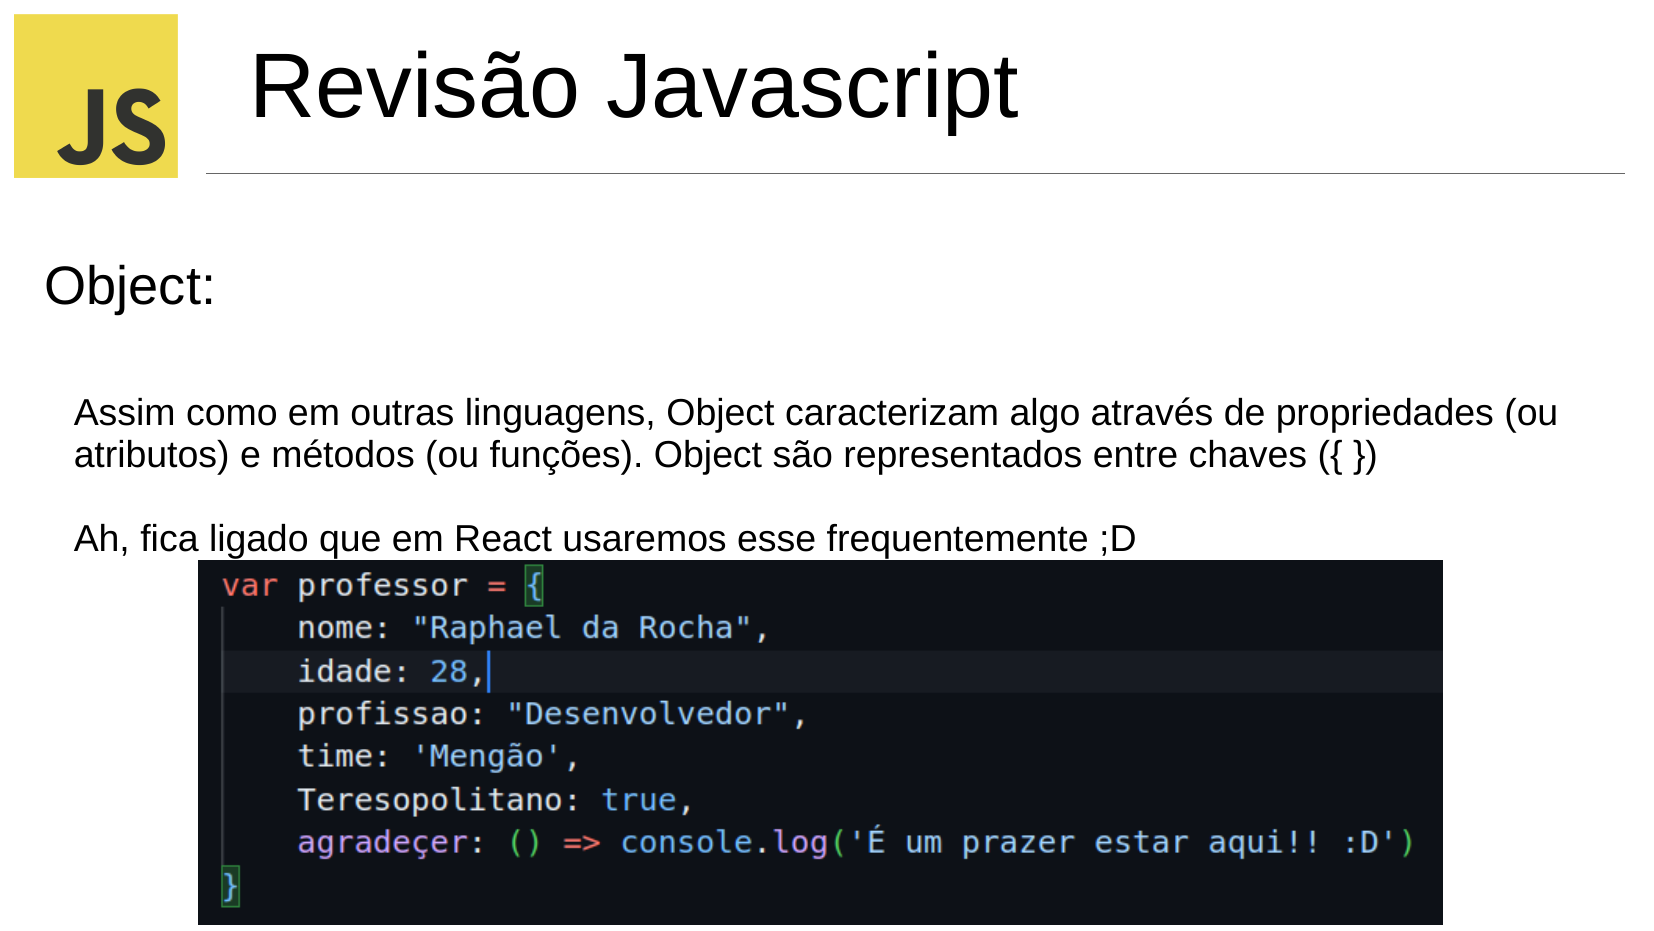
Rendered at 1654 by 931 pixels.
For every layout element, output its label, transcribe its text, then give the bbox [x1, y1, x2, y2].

text_box Assim como em outras linguagens, Object caracterizam algo através de propriedades (ou atributos) e métodos (ou funções). Object são representados entre chaves ({ }) Ah, fica ligado que em React usaremos esse frequentemente ;D [59, 383, 1595, 651]
picture [198, 560, 1443, 926]
text_box Object: [29, 248, 502, 384]
title Revisão Javascript [249, 7, 1654, 164]
picture [14, 14, 178, 178]
